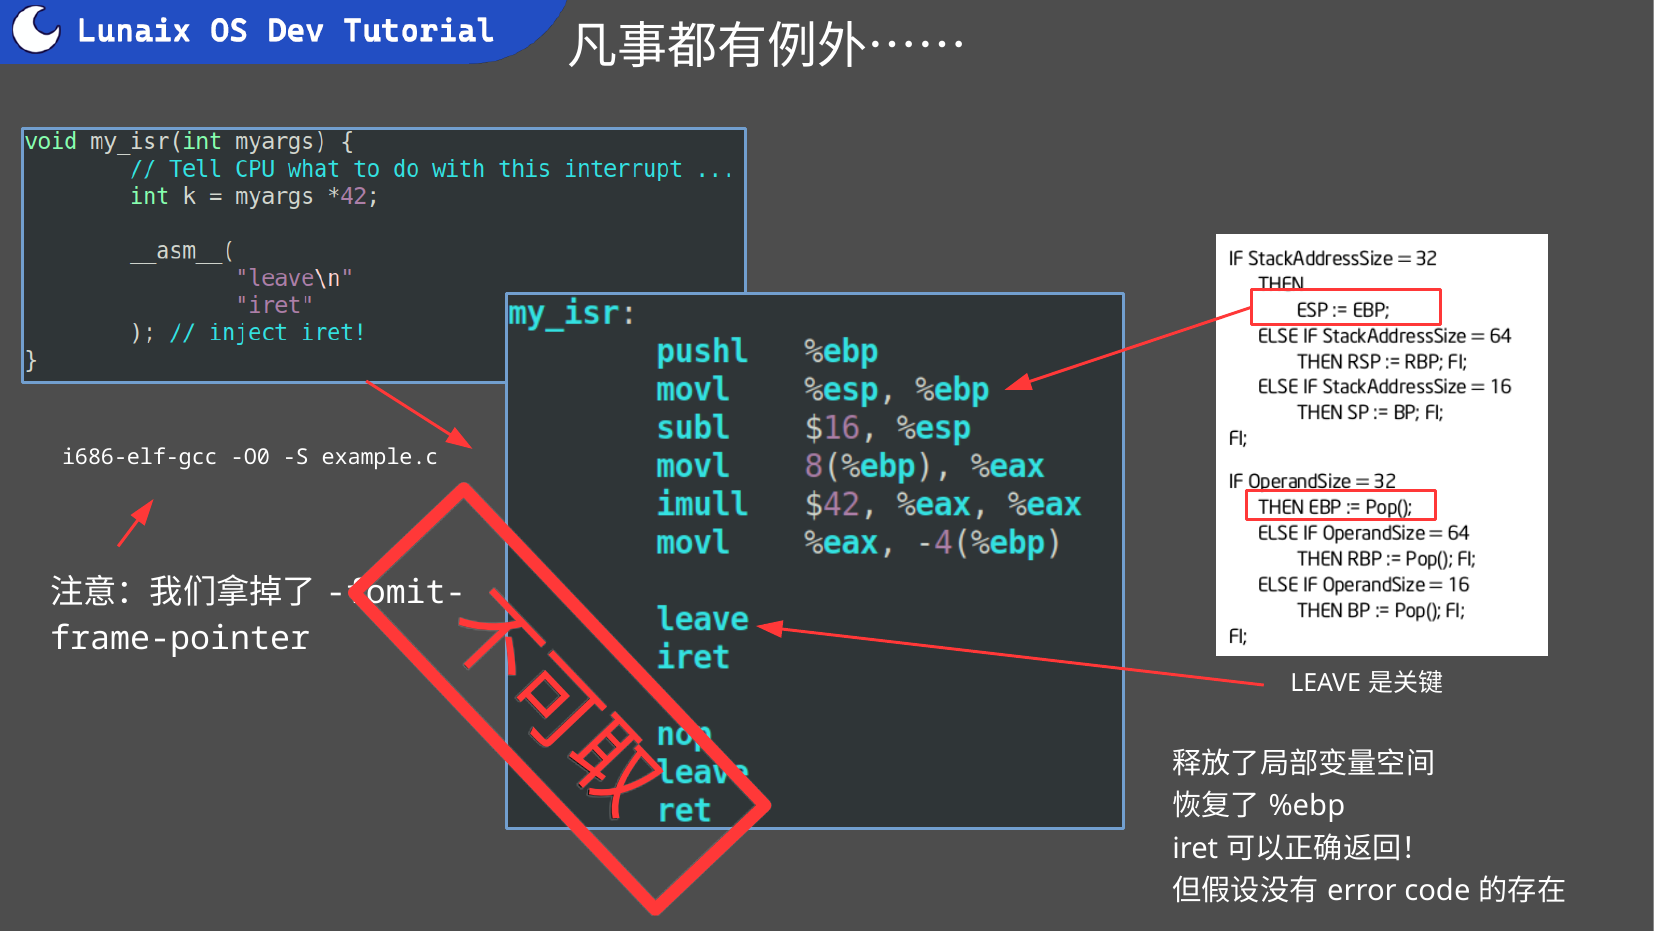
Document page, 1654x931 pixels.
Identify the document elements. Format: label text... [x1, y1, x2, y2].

text_box 不可取 [354, 488, 765, 910]
text_box 释放了局部变量空间 恢复了%ebp iret可以正确返回！ 但假设没有error code的存在 [1157, 731, 1595, 922]
text_box 注意：我们拿掉了-fomit-frame-pointer [35, 558, 462, 717]
text_box LEAVE是关键 [1275, 655, 1583, 707]
title 凡事都有例外…… [566, 0, 1654, 83]
picture [0, 0, 1654, 931]
text_box i686-elf-gcc -O0 -S example.c [47, 433, 461, 500]
